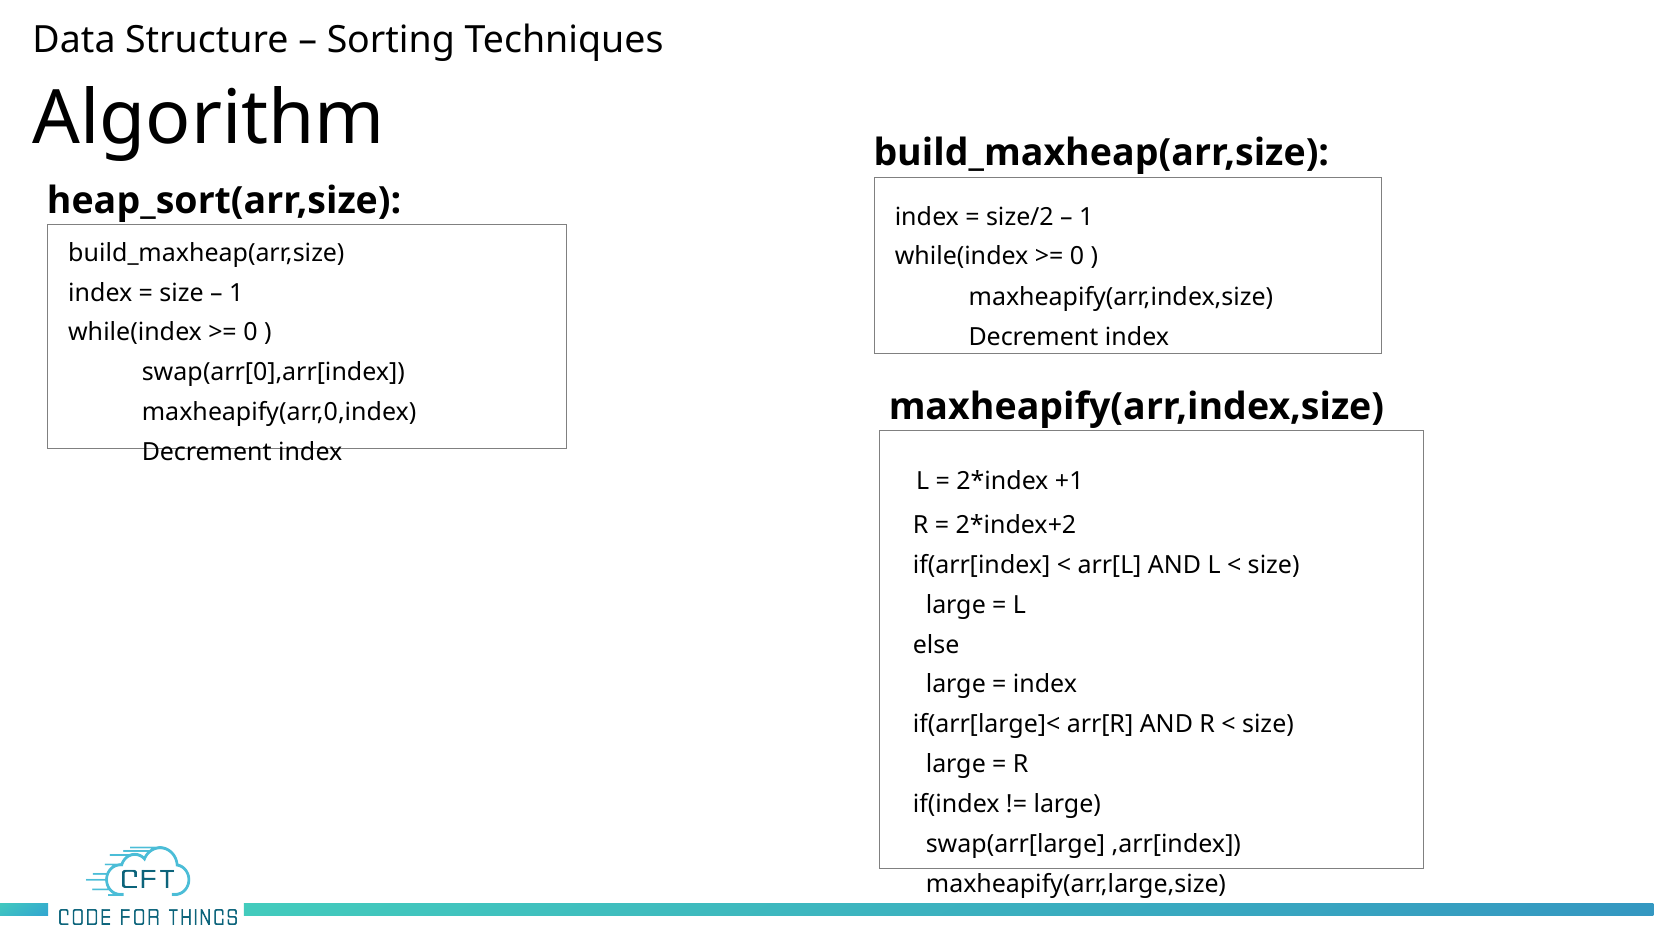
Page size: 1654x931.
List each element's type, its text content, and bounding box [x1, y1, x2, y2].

text_box [879, 430, 1424, 869]
text_box L = 2*index +1 R = 2*index+2 if(arr[index] < arr[L] AND L < size) large = L else large = index if(arr[large]< arr[R] AND R < size) large = R if(index != large) swap(arr[large] ,arr[index]) maxheapify(arr,large,size) [891, 442, 1388, 853]
text_box [874, 177, 1382, 354]
text_box build_maxheap(arr,size) index = size – 1 while(index >= 0 ) swap(arr[0],arr[index]) maxheapify(arr,0,index) Decrement index [53, 226, 508, 448]
text_box [47, 224, 567, 449]
text_box heap_sort(arr,size): [32, 165, 650, 225]
text_box index = size/2 – 1 while(index >= 0 ) maxheapify(arr,index,size) Decrement index [879, 191, 1335, 354]
title Data Structure – Sorting Techniques Algorithm [32, 12, 1184, 166]
text_box maxheapify(arr,index,size) [873, 372, 1589, 431]
text_box build_maxheap(arr,size): [858, 118, 1477, 177]
picture [59, 846, 237, 925]
